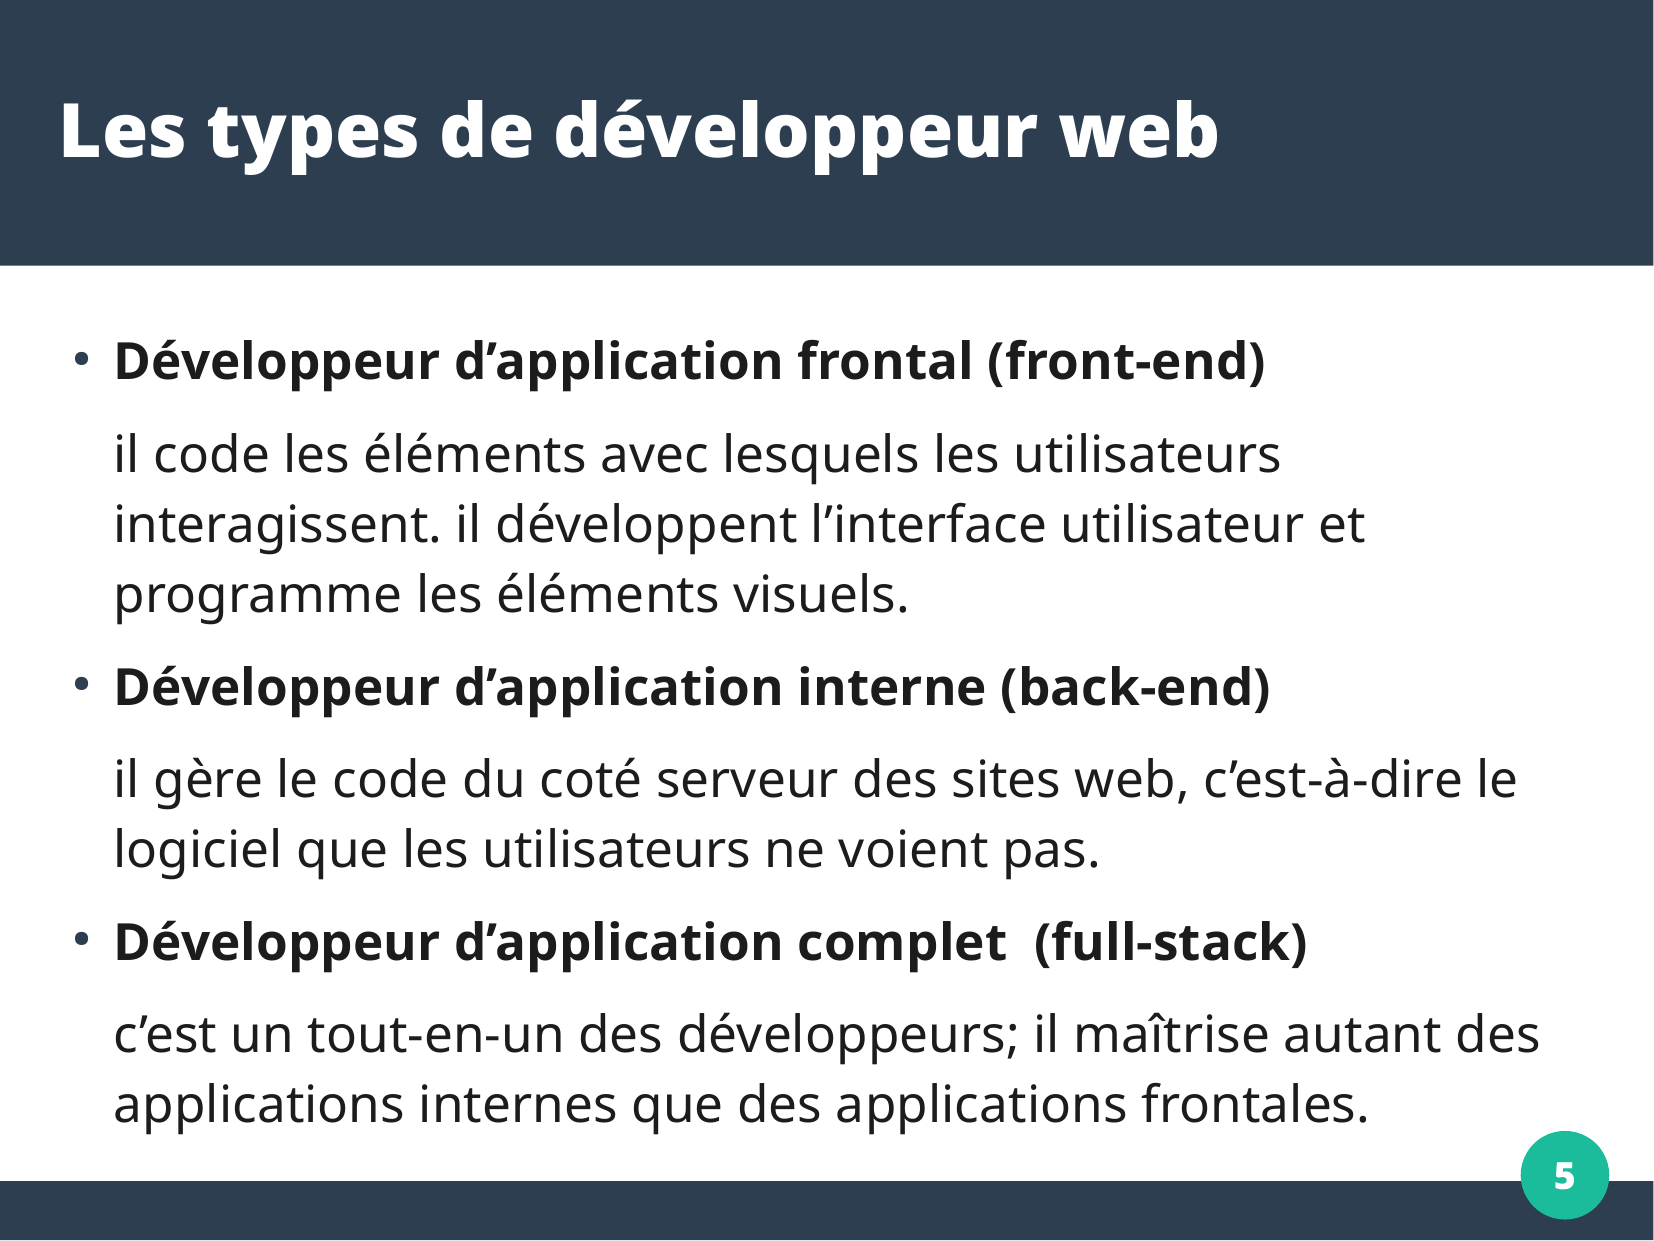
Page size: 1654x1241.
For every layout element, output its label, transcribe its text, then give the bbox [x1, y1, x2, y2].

list Développeur d’application frontal (front-end) il code les éléments avec lesquels les utilisateurs interagissent. il développent l’interface utilisateur et programme les éléments visuels. Développeur d’application interne (back-end) il gère le code du coté serveur des sites web, c’est-à-dire le logiciel que les utilisateurs ne voient pas. Développeur d’application complet (full-stack) c’est un tout-en-un des développeurs; il maîtrise autant des applications internes que des applications frontales. [59, 324, 1595, 1152]
title Les types de développeur web [59, 49, 1595, 207]
